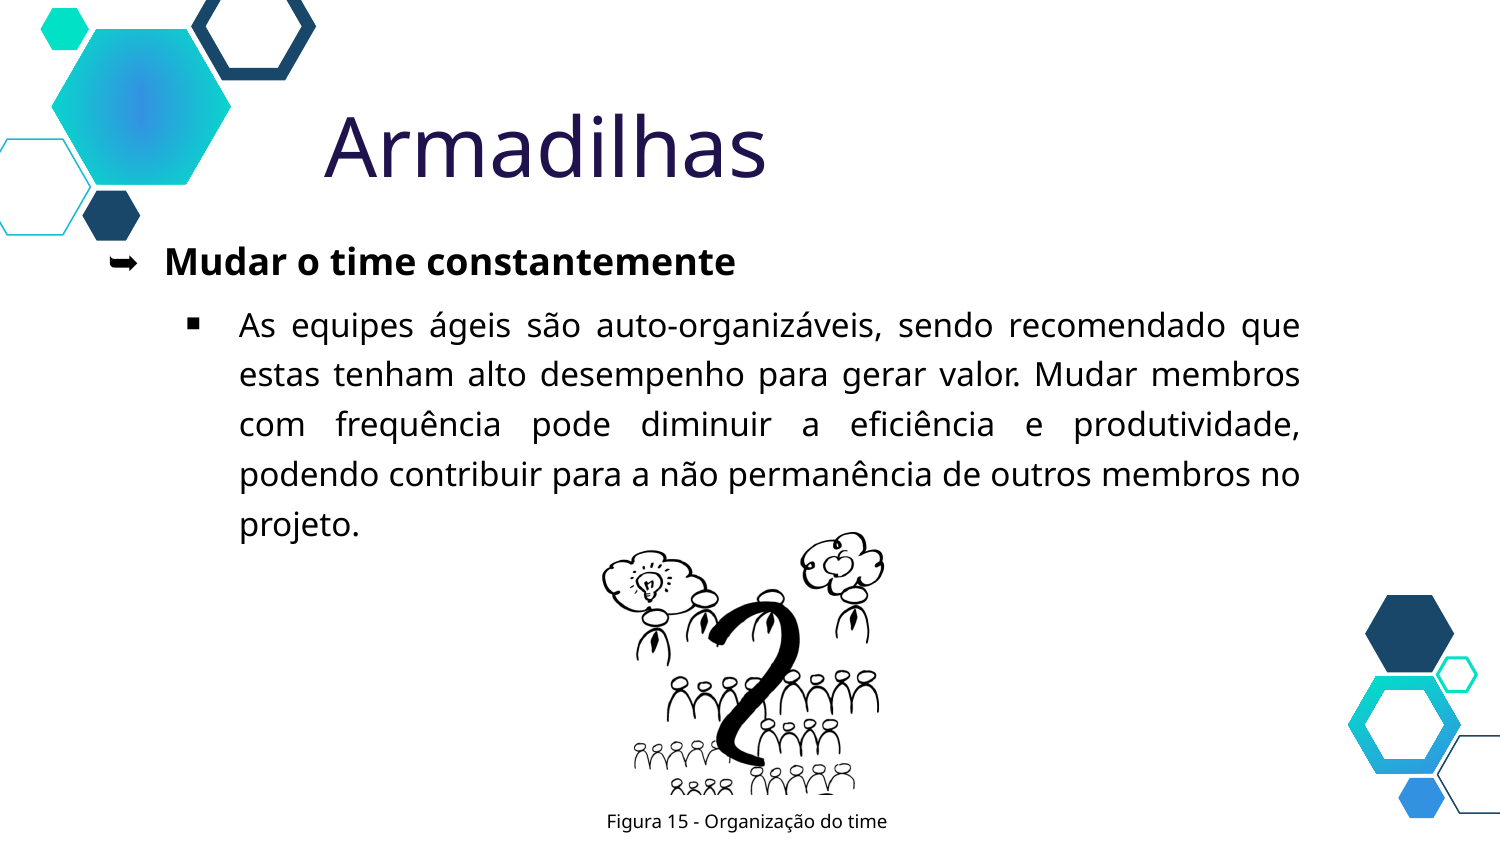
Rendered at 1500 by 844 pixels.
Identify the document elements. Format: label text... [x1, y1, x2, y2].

text_box Figura 15 - Organização do time [591, 794, 951, 833]
title Armadilhas [309, 103, 1121, 209]
picture [596, 515, 904, 794]
list Mudar o time constantemente As equipes ágeis são auto-organizáveis, sendo recomendado que estas tenham alto desempenho para gerar valor. Mudar membros com frequência pode diminuir a eficiência e produtividade, podendo contribuir para a não permanência de outros membros no projeto. [74, 212, 1318, 750]
